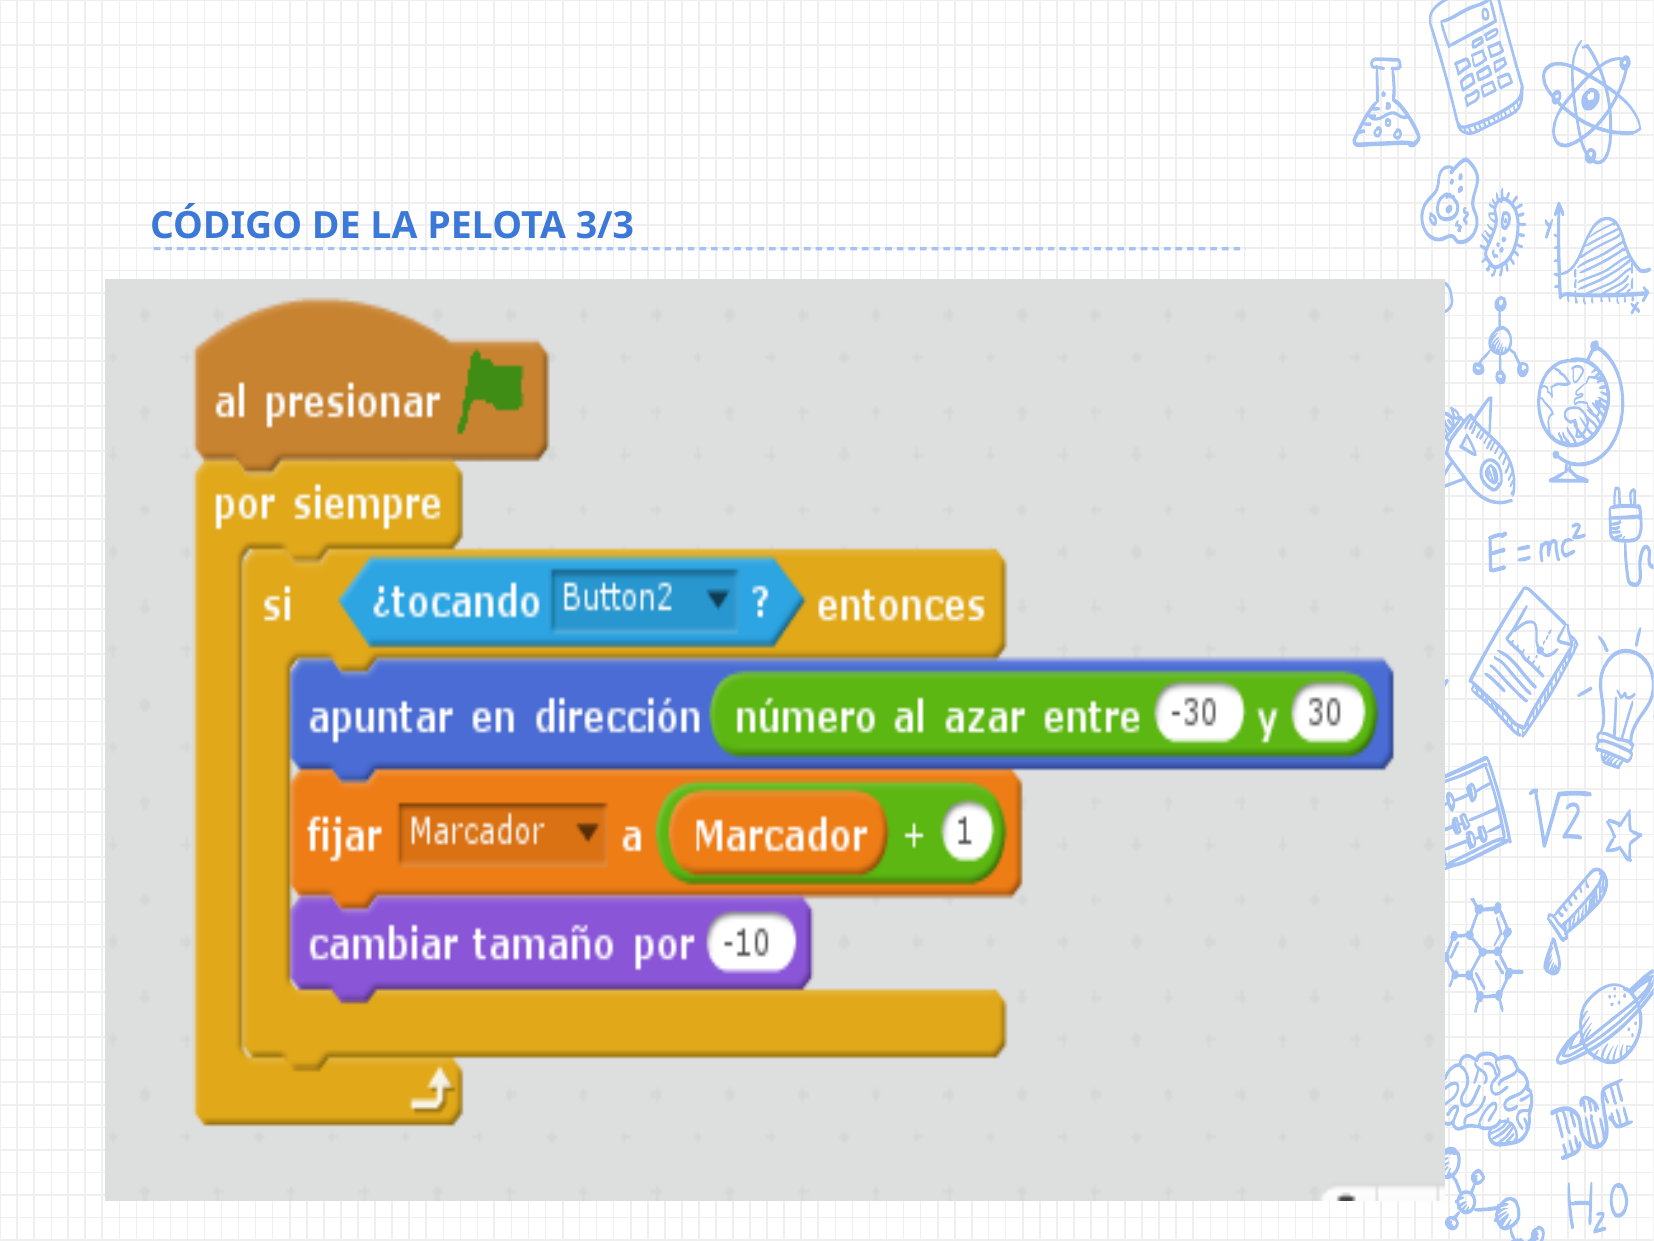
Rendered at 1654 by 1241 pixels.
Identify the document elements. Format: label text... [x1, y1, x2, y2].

text_box CÓDIGO DE LA PELOTA 3/3 [135, 54, 1246, 261]
picture [105, 279, 1445, 1201]
